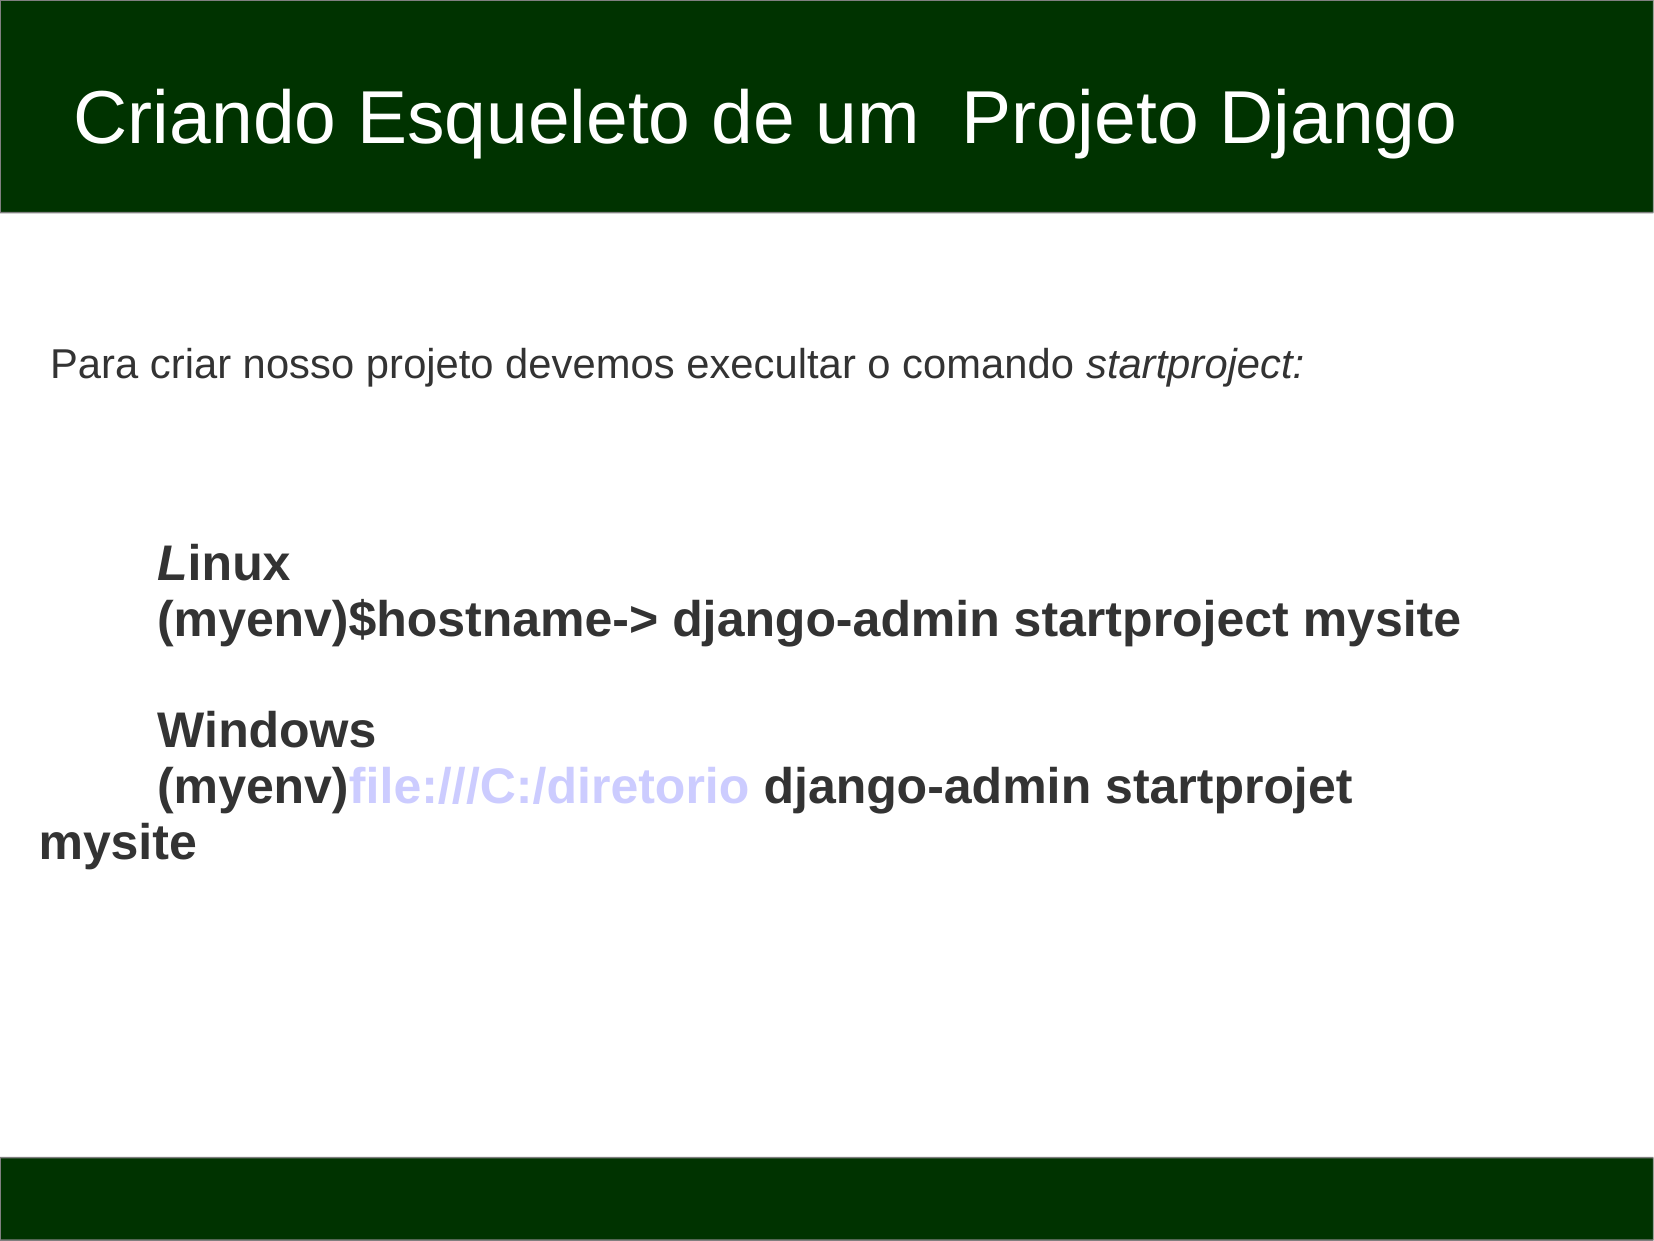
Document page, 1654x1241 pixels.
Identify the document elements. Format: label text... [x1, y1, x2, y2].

text_box Para criar nosso projeto devemos execultar o comando startproject: [35, 330, 1607, 439]
text_box [0, 0, 1654, 213]
text_box [0, 1157, 1654, 1241]
text_box Linux (myenv)$hostname-> django-admin startproject mysite Windows (myenv)file:///C:/diretorio django-admin startprojet mysite [23, 484, 1541, 922]
text_box Criando Esqueleto de um Projeto Django [59, 63, 1500, 284]
